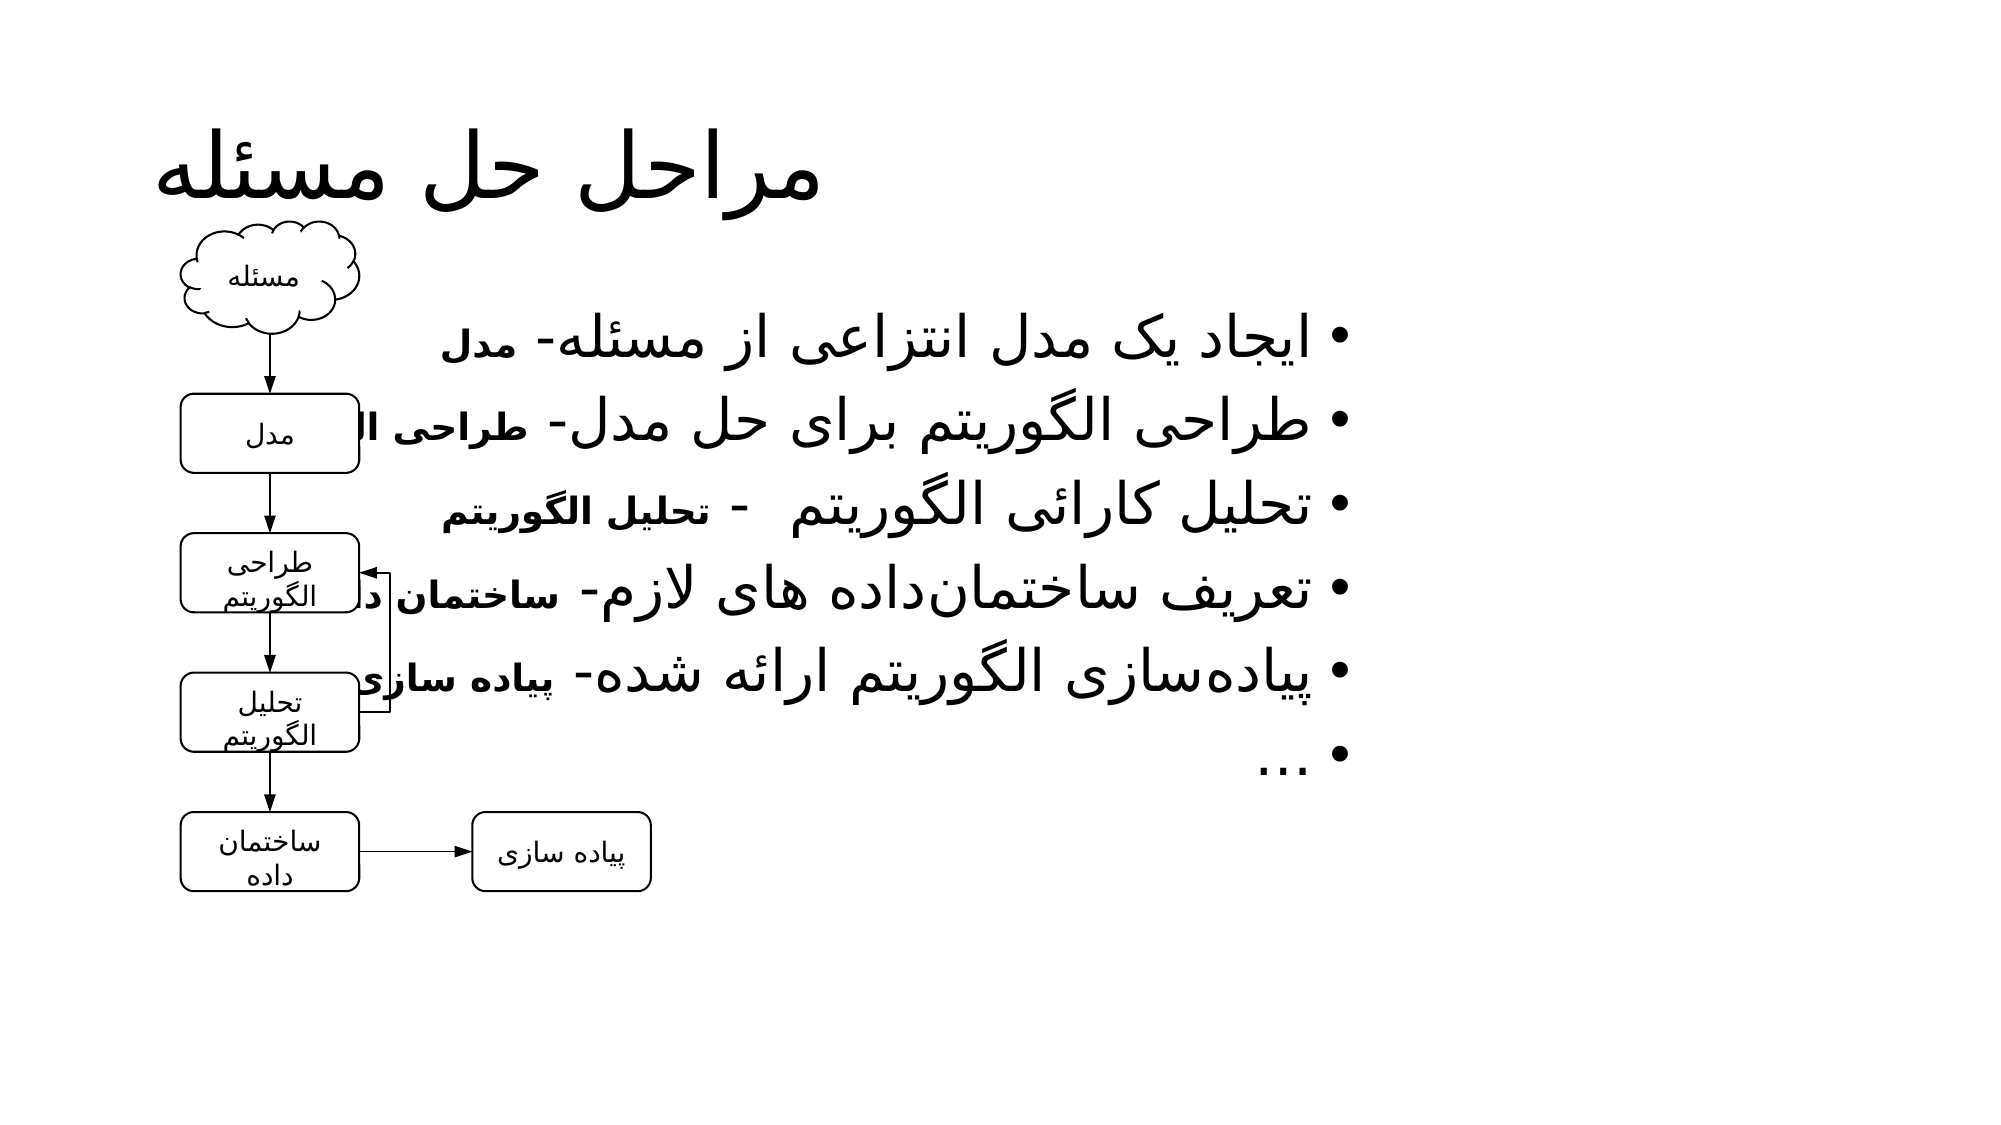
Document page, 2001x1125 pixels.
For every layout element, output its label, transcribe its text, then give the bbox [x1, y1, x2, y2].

list ایجاد یک مدل انتزاعی از مسئله - مدل طراحی الگوریتم برای حل مدل - طراحی الگوریتم تحلیل کارائی الگوریتم - تحلیل الگوریتم تعریف ساختمان‌داده های لازم - ساختمان داده پیاده‌سازی الگوریتم ارائه شده - پیاده سازی … [137, 299, 1863, 1014]
title مراحل حل مسئله [137, 59, 1863, 278]
text_box مسئله [180, 221, 360, 334]
text_box طراحی الگوریتم [180, 533, 360, 613]
text_box تحلیل الگوریتم [180, 672, 360, 752]
text_box ساختمان داده [180, 812, 360, 892]
list ایجاد یک مدل انتزاعی از مسئله - مدل طراحی الگوریتم برای حل مدل - طراحی الگوریتم تحلیل کارائی الگوریتم - تحلیل الگوریتم تعریف ساختمان‌داده های لازم - ساختمان داده پیاده‌سازی الگوریتم ارائه شده - پیاده سازی … [271, 574, 388, 711]
text_box پیاده سازی [472, 812, 651, 892]
text_box مدل [180, 393, 360, 473]
